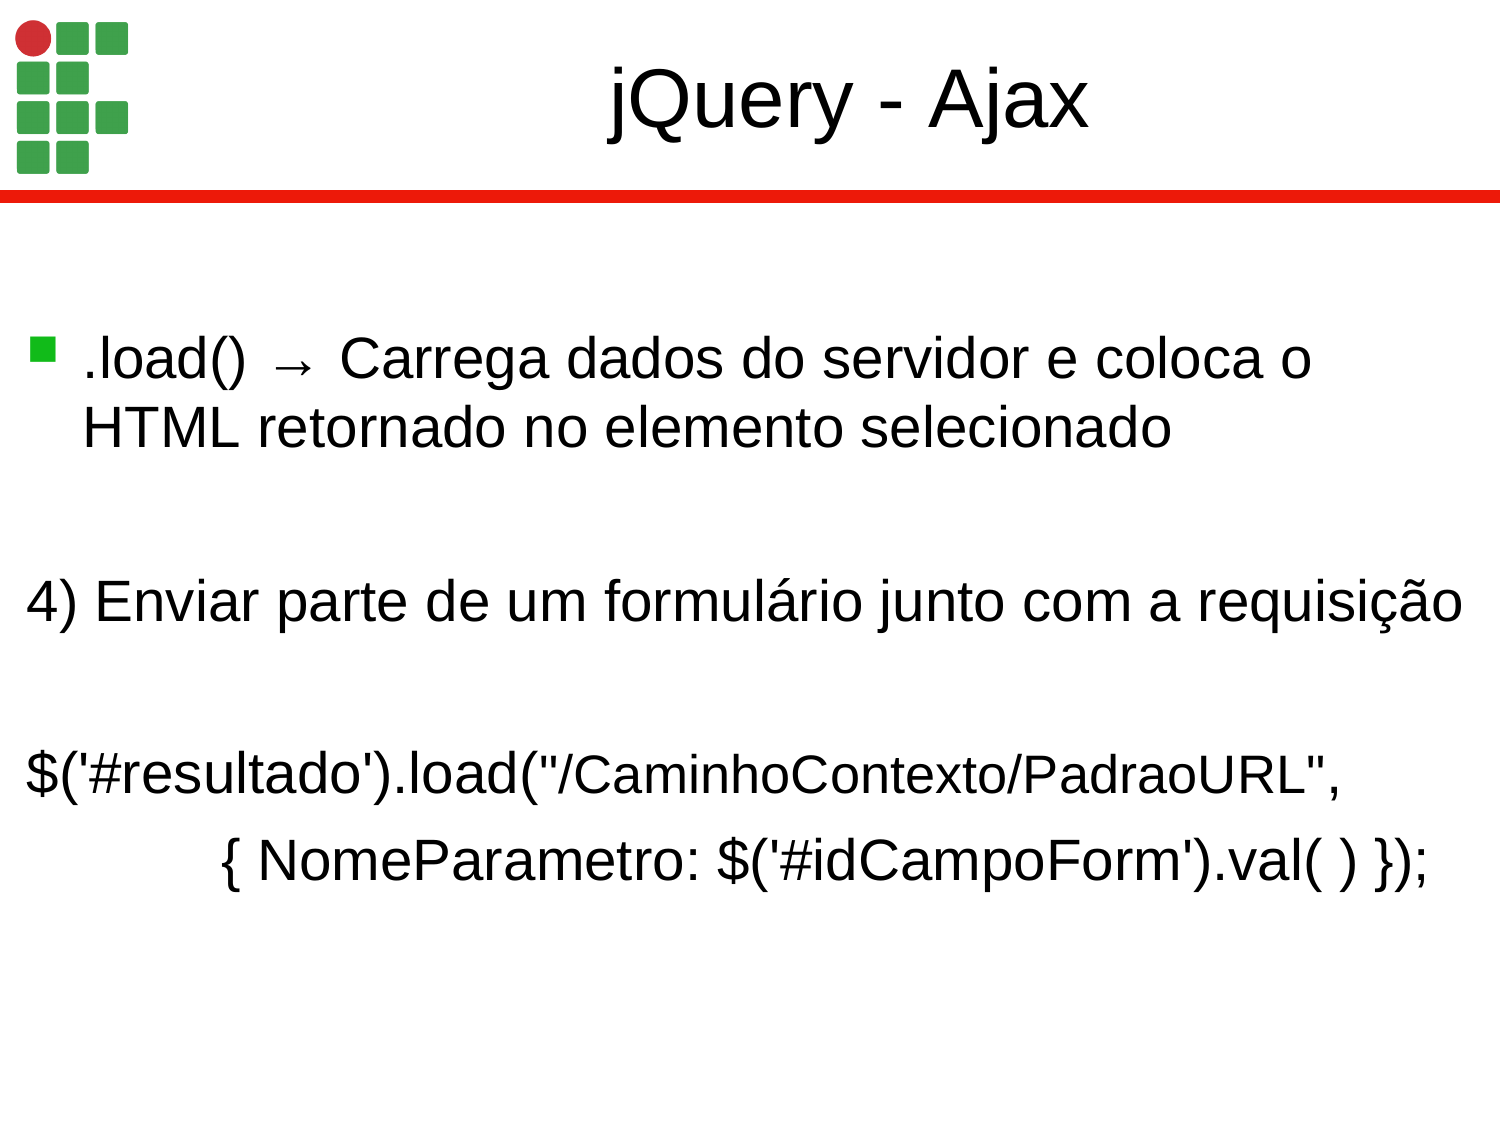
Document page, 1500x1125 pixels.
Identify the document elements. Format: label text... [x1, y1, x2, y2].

list .load() → Carrega dados do servidor e coloca o HTML retornado no elemento selecionado 4) Enviar parte de um formulário junto com a requisição $('#resultado').load("/CaminhoContexto/PadraoURL", { NomeParametro: $('#idCampoForm').val( ) }); [11, 225, 1495, 1089]
title jQuery - Ajax [230, 0, 1471, 188]
picture [14, 16, 130, 178]
